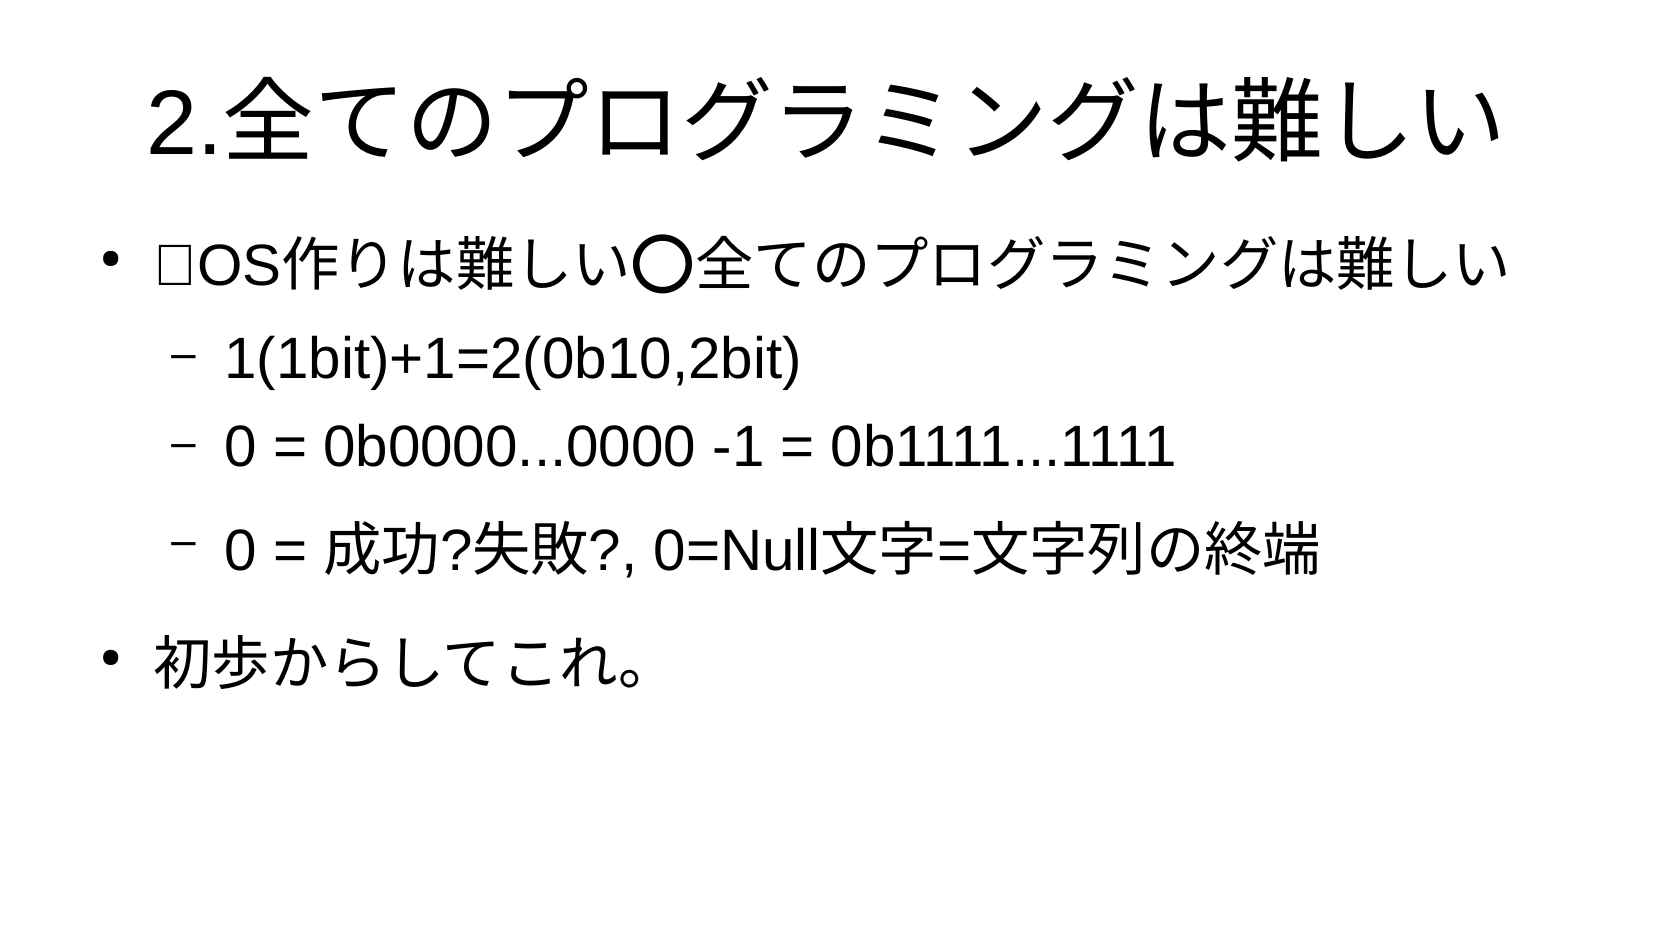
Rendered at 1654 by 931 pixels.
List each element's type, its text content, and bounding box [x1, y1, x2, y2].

title 2.全てのプログラミングは難しい [82, 37, 1571, 193]
list ❌OS作りは難しい⭕️全てのプログラミングは難しい 1(1bit)+1=2(0b10,2bit) 0 = 0b0000...0000 -1 = 0b1111...1111 0 = 成功?失敗?, 0=Null文字=文字列の終端 初歩からしてこれ。 [82, 217, 1571, 758]
